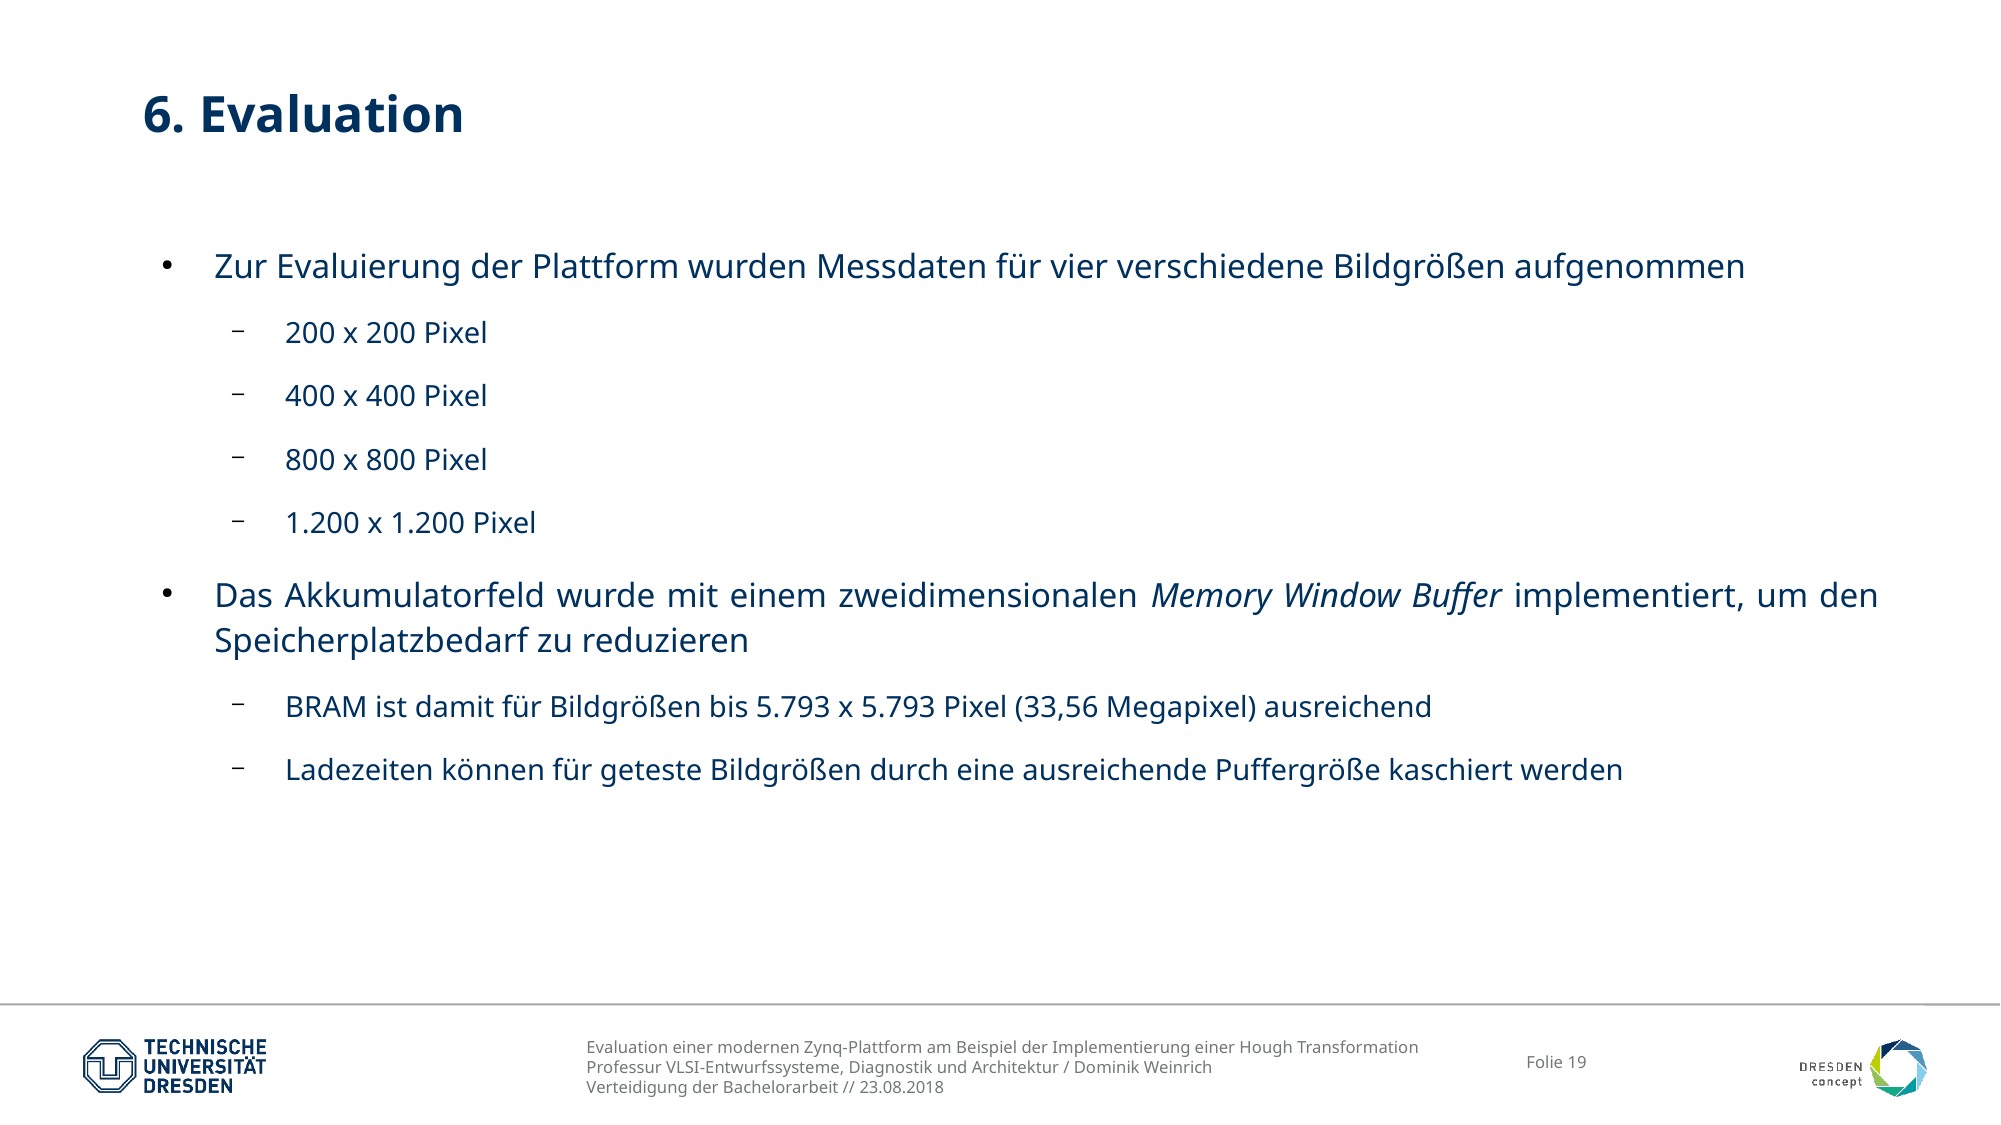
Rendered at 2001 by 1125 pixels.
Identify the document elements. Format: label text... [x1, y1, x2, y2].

picture [83, 1039, 266, 1093]
title 6. Evaluation [143, 56, 1880, 169]
picture [1800, 1039, 1927, 1097]
list Zur Evaluierung der Plattform wurden Messdaten für vier verschiedene Bildgrößen aufgenommen 200 x 200 Pixel 400 x 400 Pixel 800 x 800 Pixel 1.200 x 1.200 Pixel Das Akkumulatorfeld wurde mit einem zweidimensionalen Memory Window Buffer implementiert, um den Speicherplatzbedarf zu reduzieren BRAM ist damit für Bildgrößen bis 5.793 x 5.793 Pixel (33,56 Megapixel) ausreichend Ladezeiten können für geteste Bildgrößen durch eine ausreichende Puffergröße kaschiert werden [143, 243, 1880, 957]
